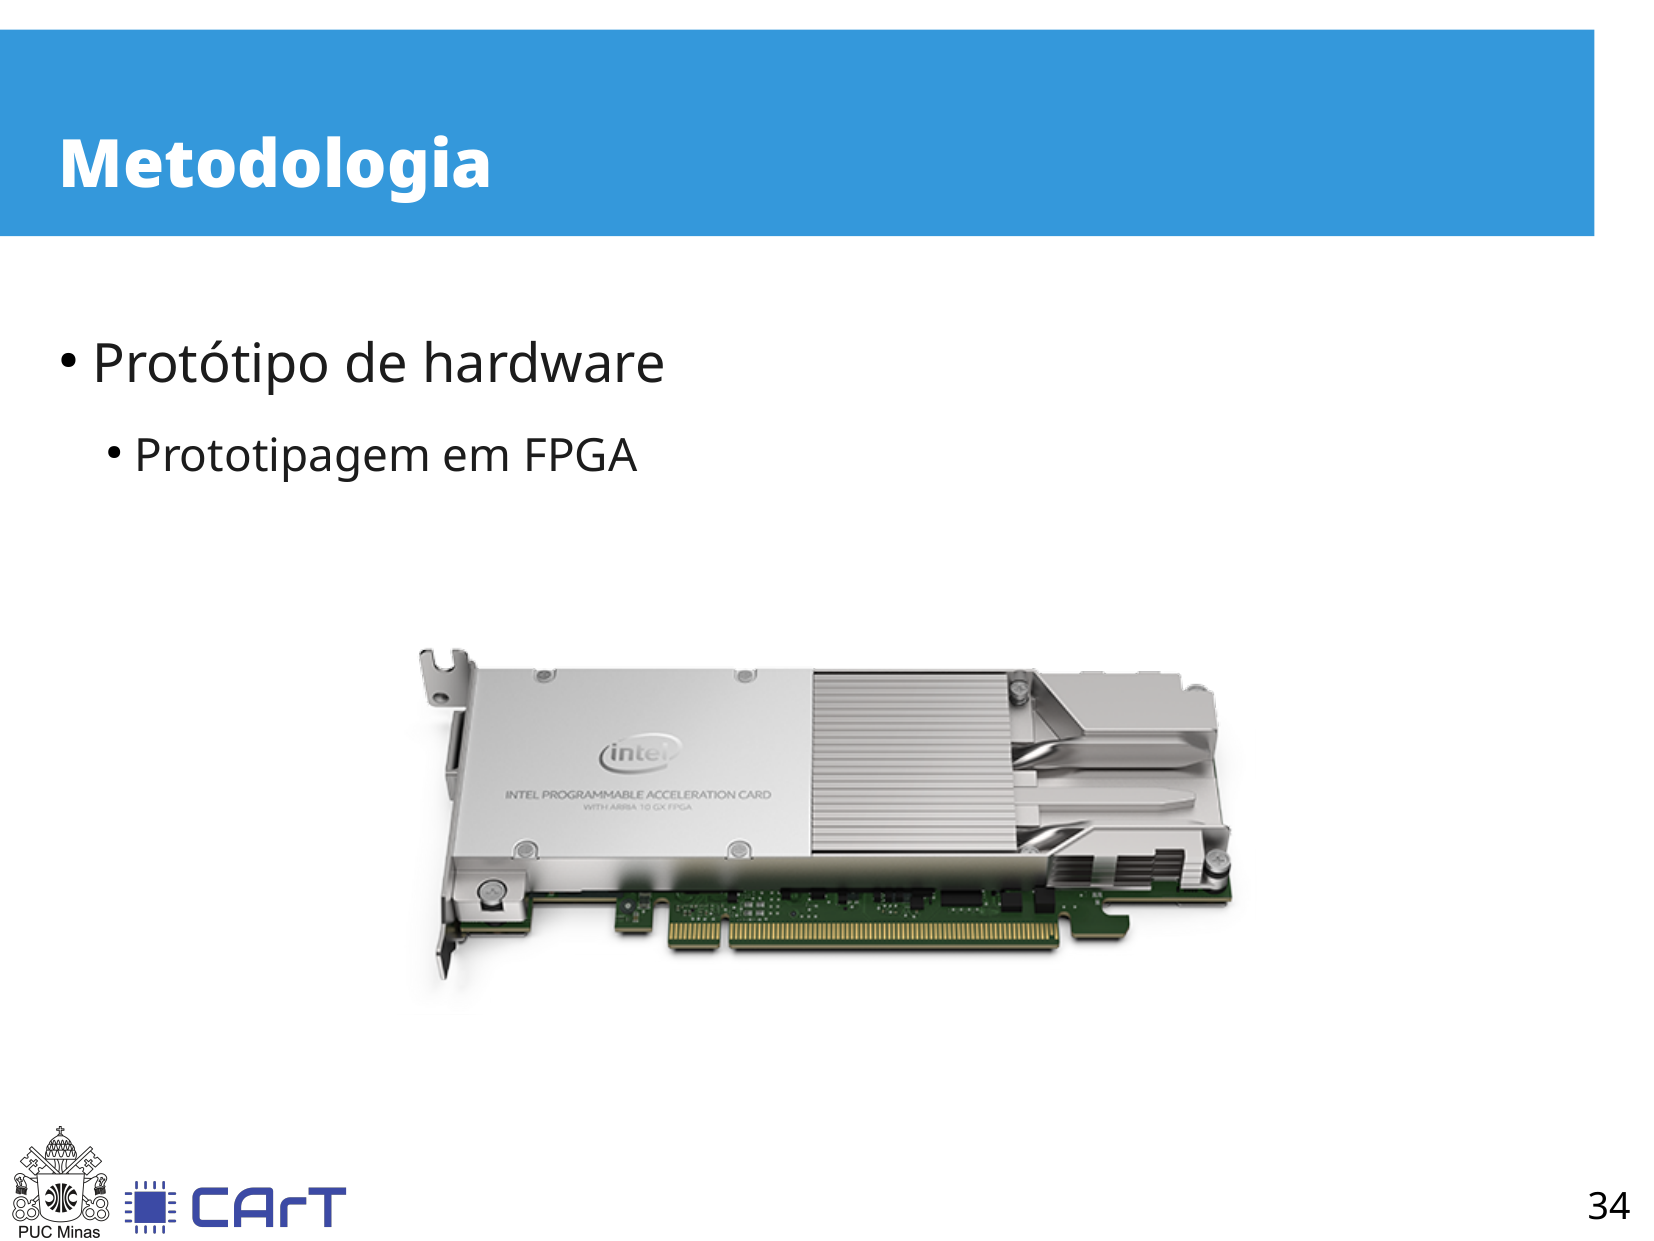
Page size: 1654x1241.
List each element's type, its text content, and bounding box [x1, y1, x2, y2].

list Protótipo de hardware Prototipagem em FPGA [59, 324, 1565, 1093]
picture [124, 1181, 347, 1235]
title Metodologia [59, 59, 1595, 207]
picture [393, 603, 1261, 1026]
picture [0, 1126, 119, 1241]
